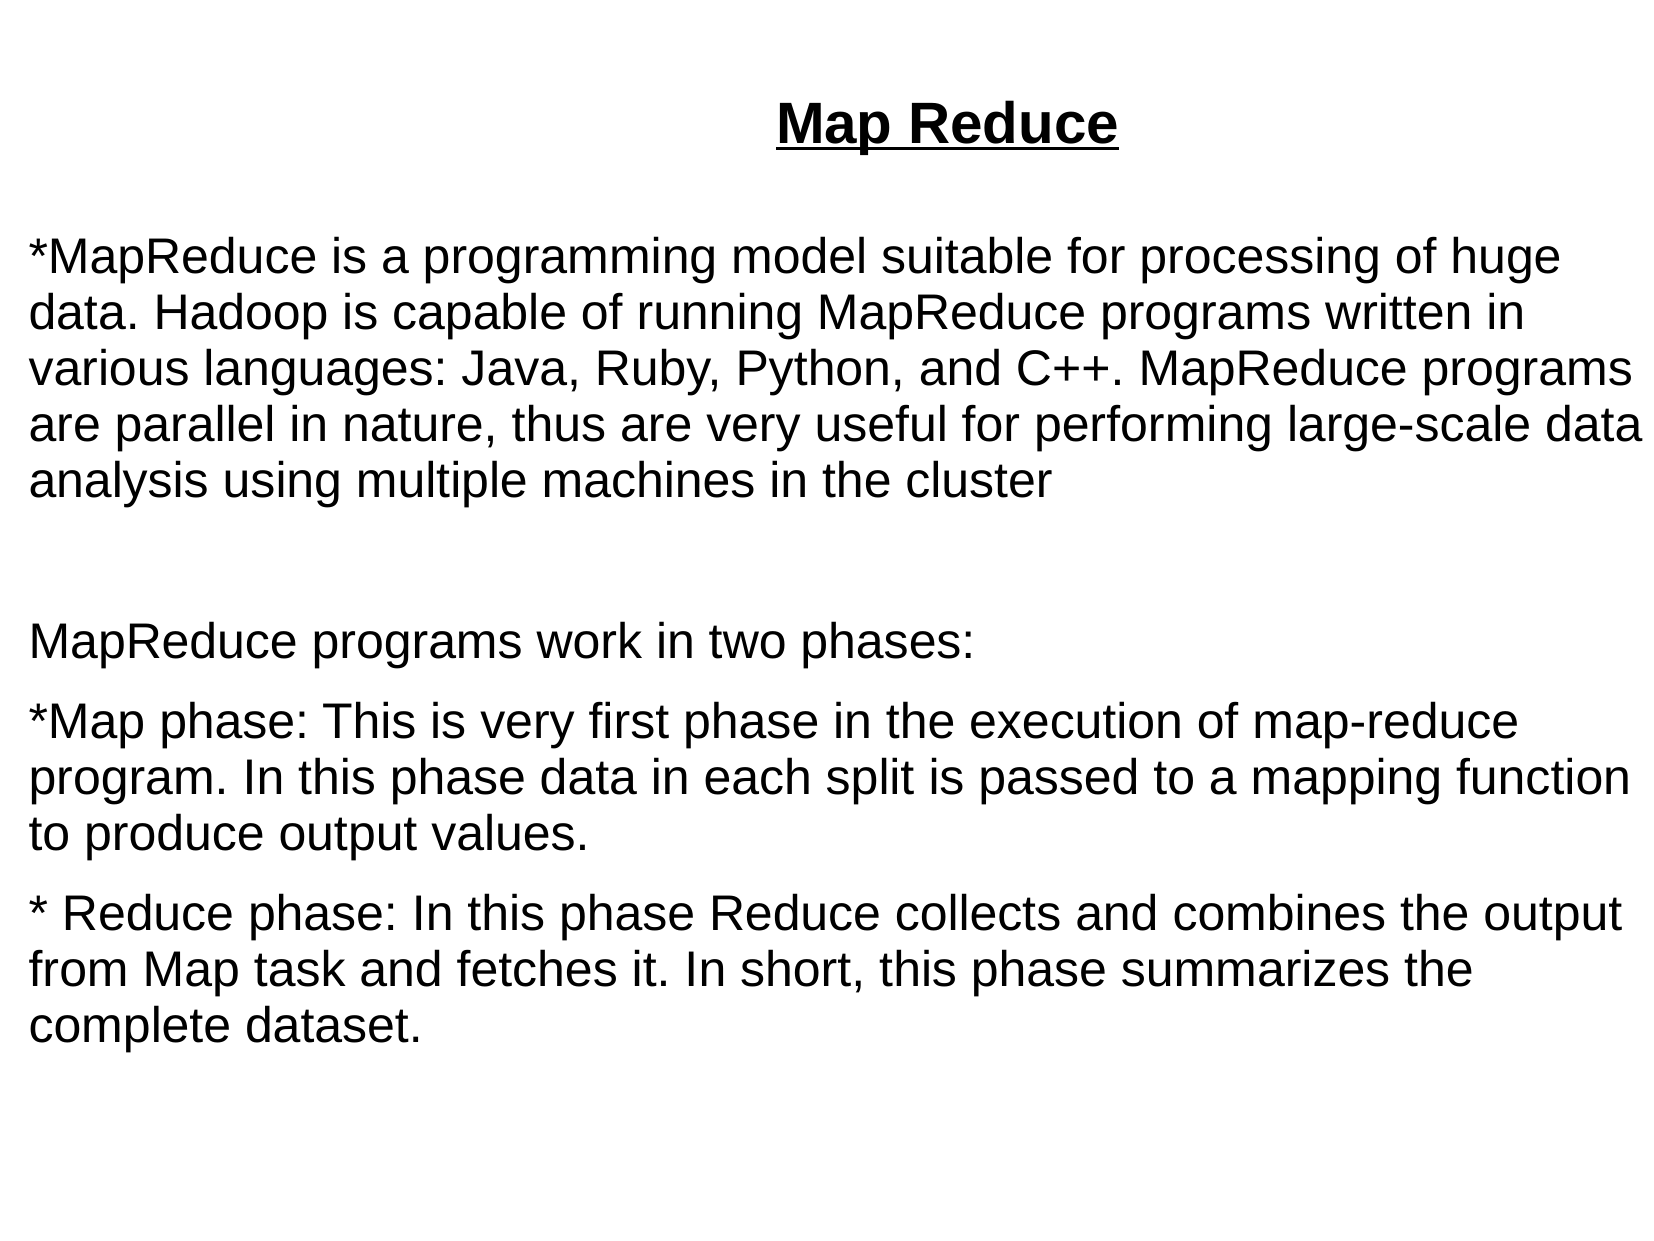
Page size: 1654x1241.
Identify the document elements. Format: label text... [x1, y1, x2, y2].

text_box Map Reduce *MapReduce is a programming model suitable for processing of huge data. Hadoop is capable of running MapReduce programs written in various languages: Java, Ruby, Python, and C++. MapReduce programs are parallel in nature, thus are very useful for performing large-scale data analysis using multiple machines in the cluster MapReduce programs work in two phases: *Map phase: This is very first phase in the execution of map-reduce program. In this phase data in each split is passed to a mapping function to produce output values. * Reduce phase: In this phase Reduce collects and combines the output from Map task and fetches it. In short, this phase summarizes the complete dataset. [13, 35, 1654, 1217]
